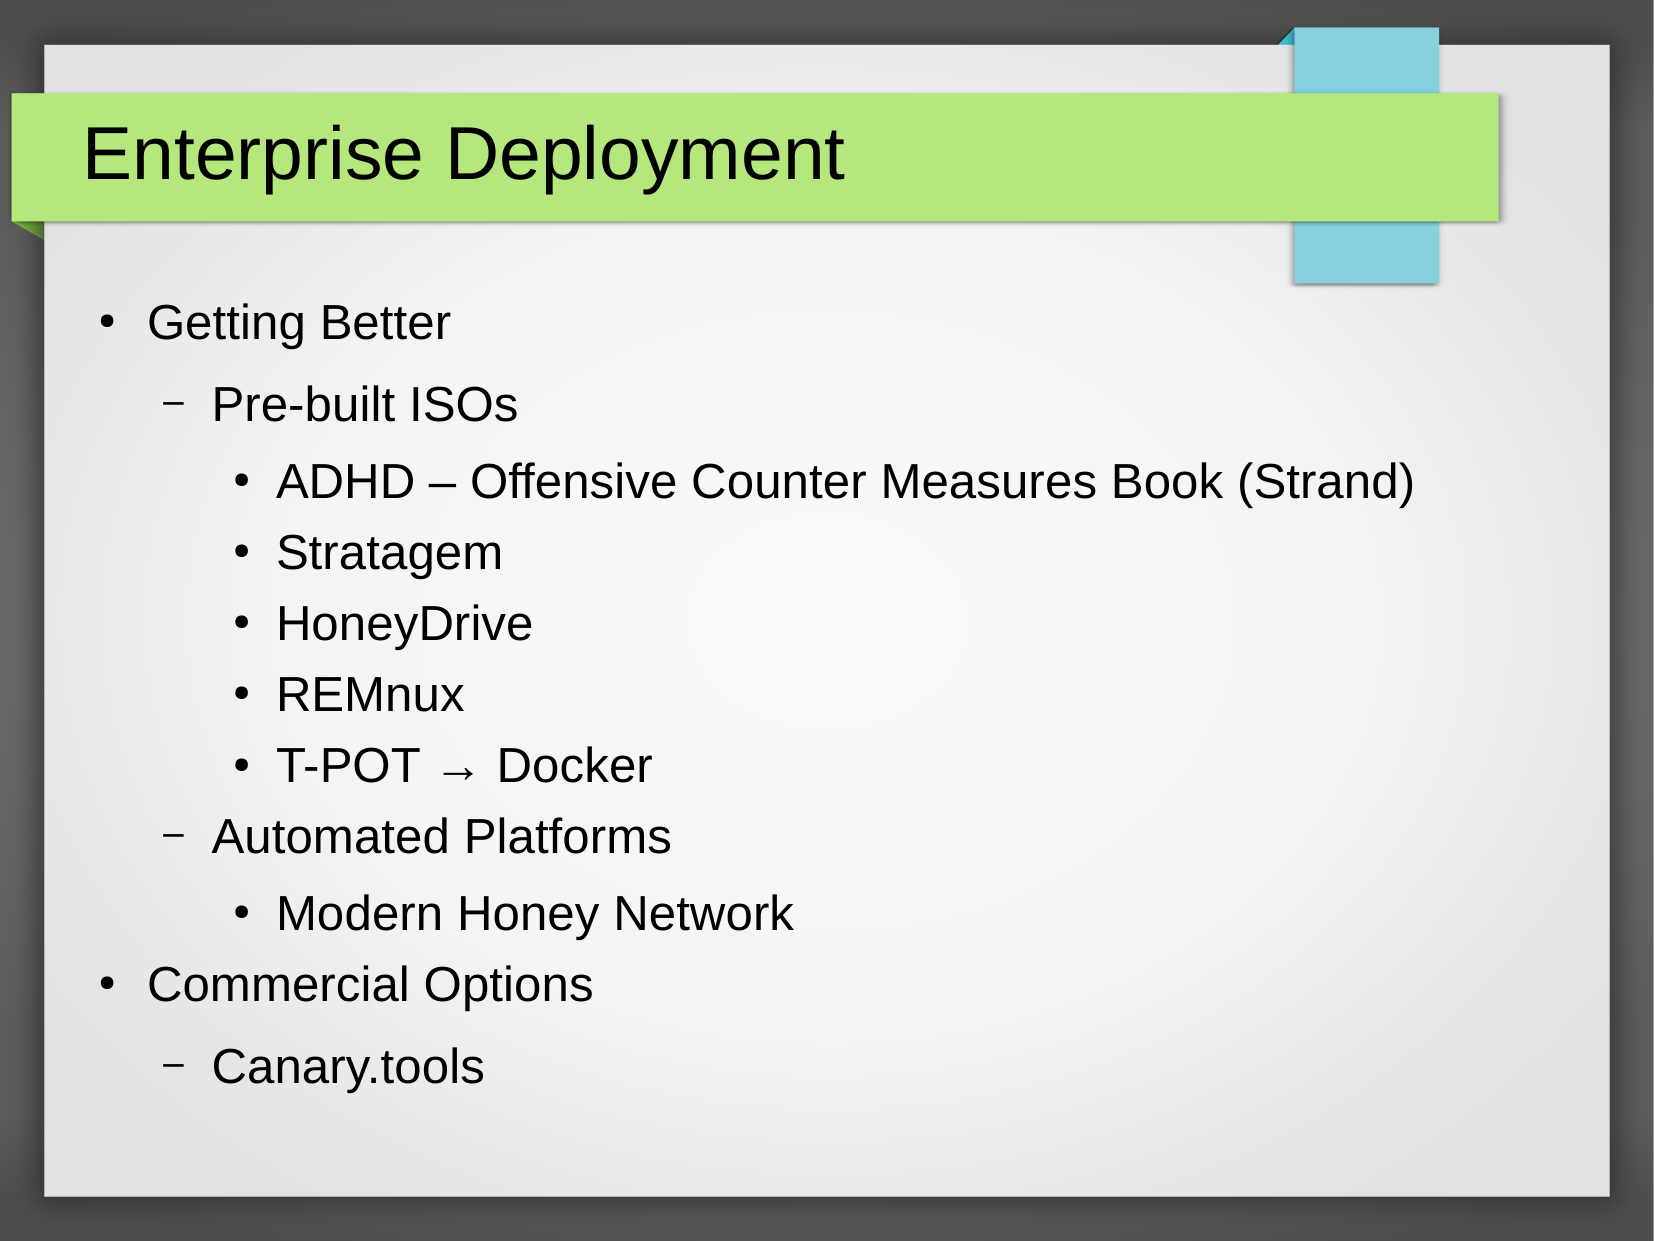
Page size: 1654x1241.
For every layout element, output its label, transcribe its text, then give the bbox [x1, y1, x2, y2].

picture [0, 0, 1654, 1241]
list Getting Better Pre-built ISOs ADHD – Offensive Counter Measures Book (Strand) Stratagem HoneyDrive REMnux T-POT → Docker Automated Platforms Modern Honey Network Commercial Options Canary.tools [82, 295, 1571, 1099]
title Enterprise Deployment [82, 94, 1264, 213]
